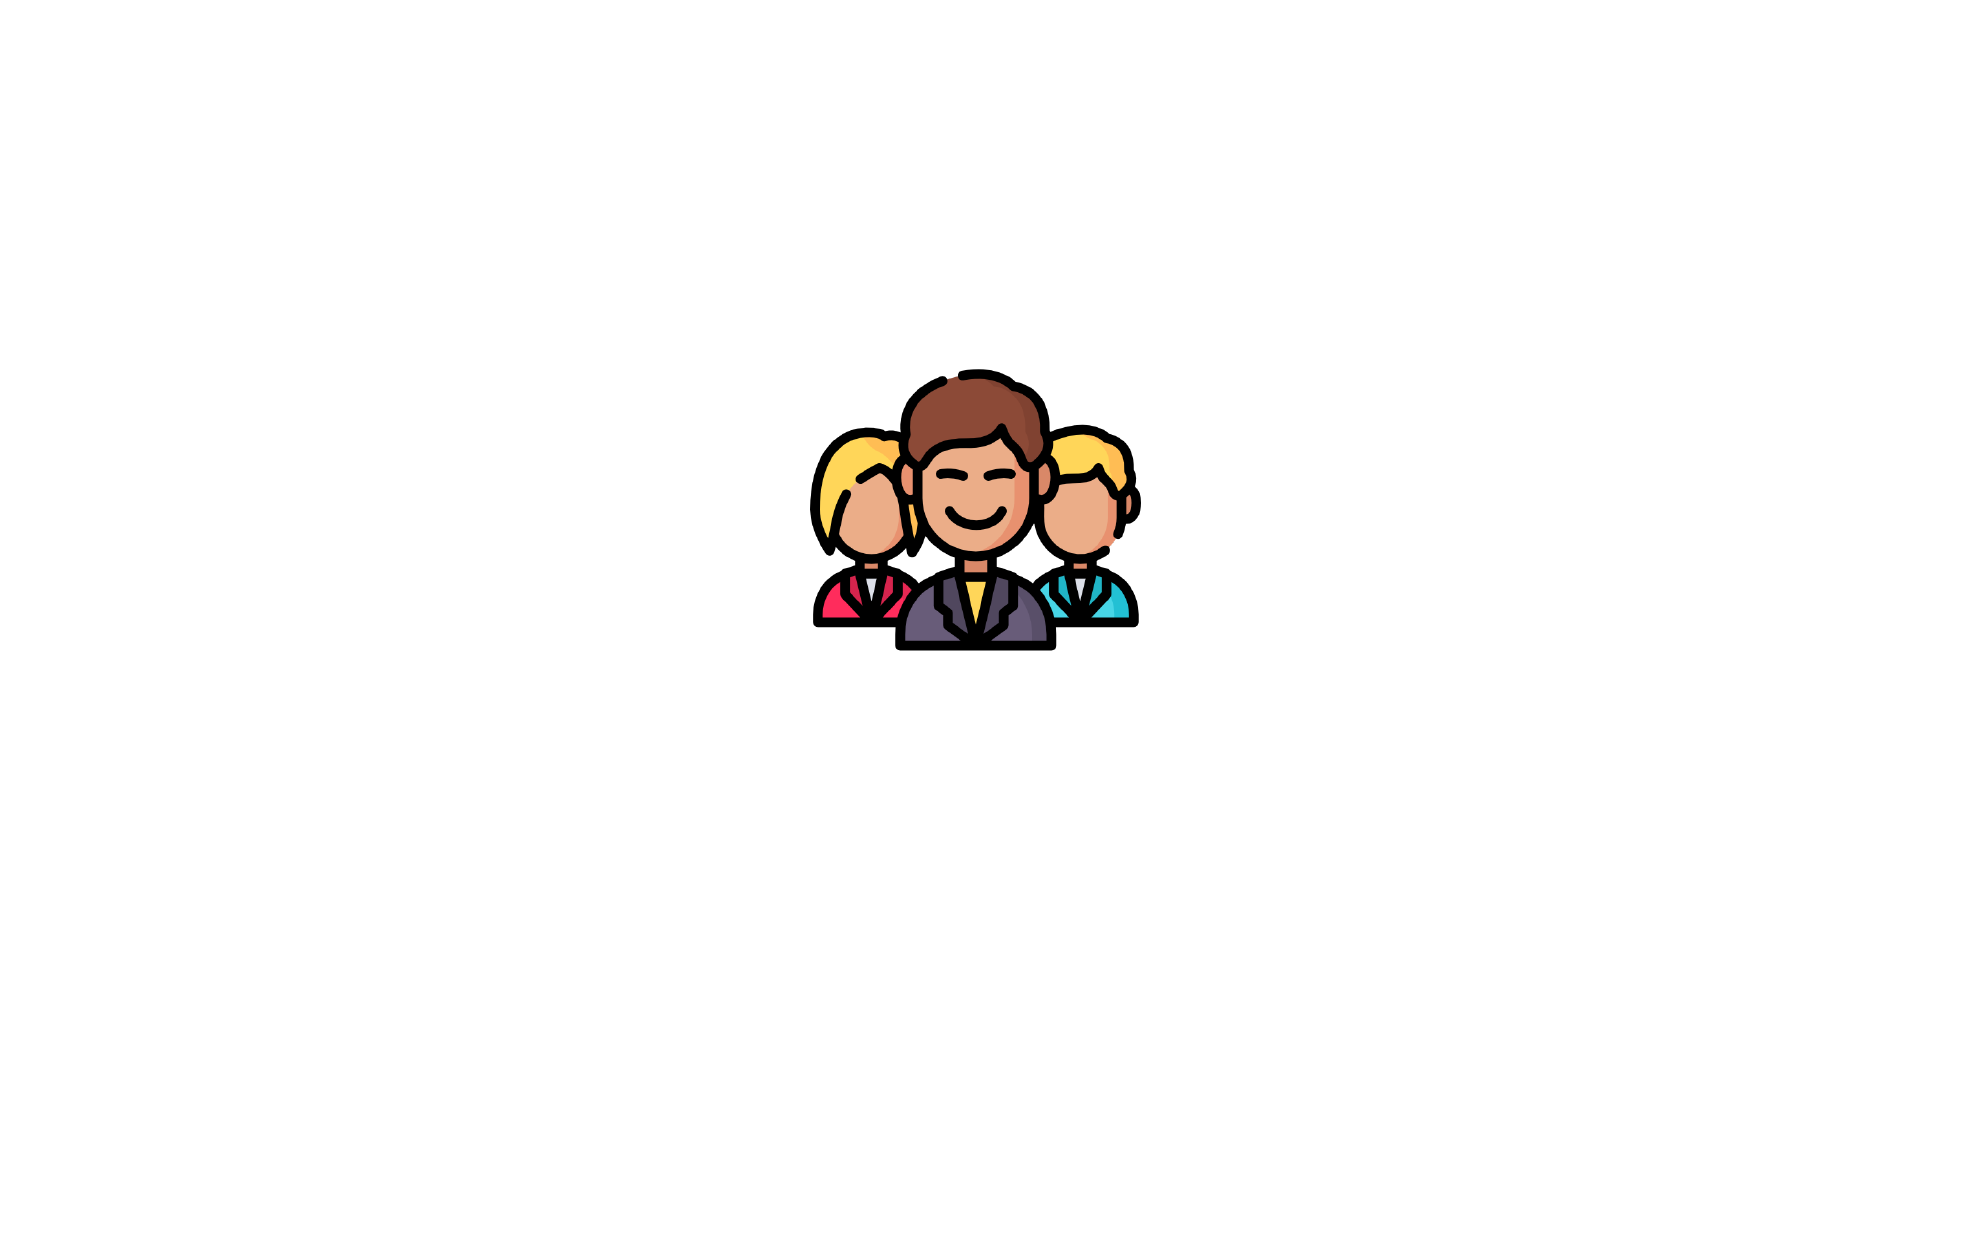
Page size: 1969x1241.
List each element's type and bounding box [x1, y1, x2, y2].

picture [810, 344, 1141, 676]
